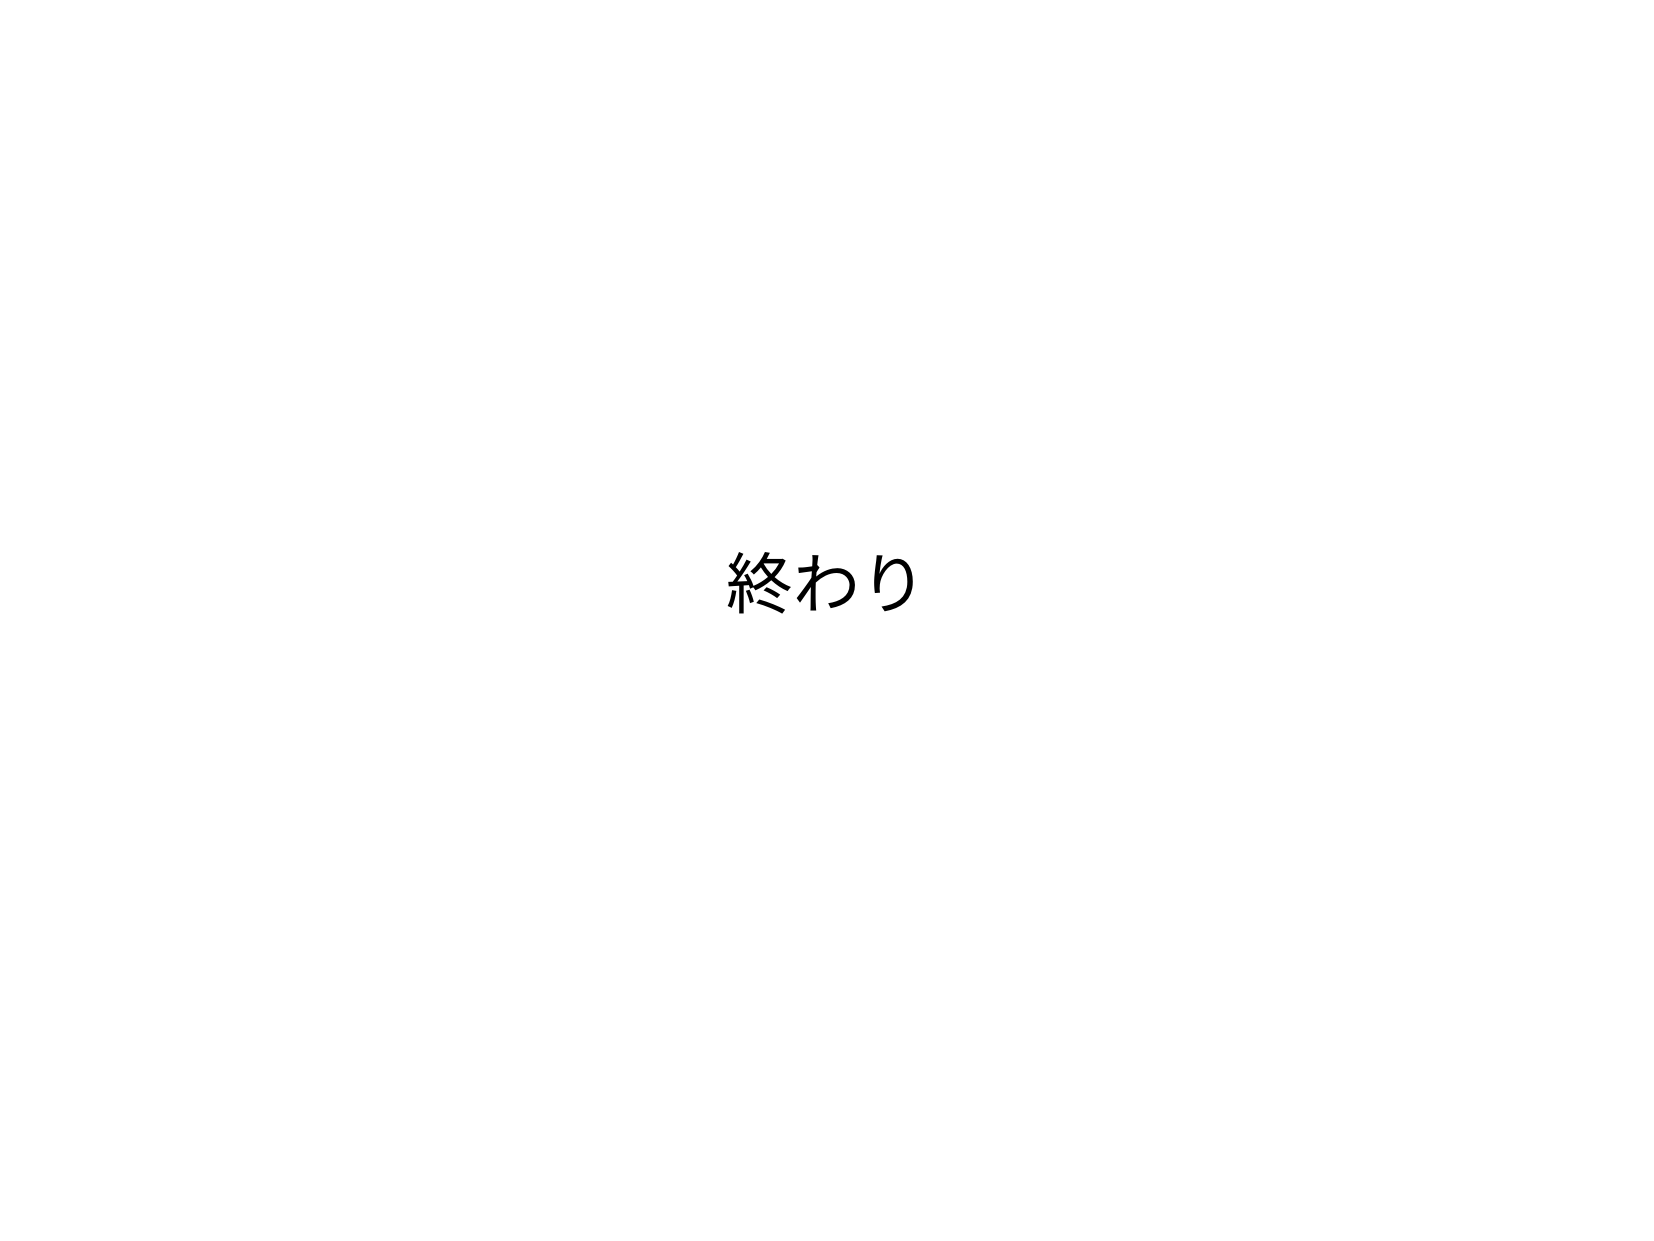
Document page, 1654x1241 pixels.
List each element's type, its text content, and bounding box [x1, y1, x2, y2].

subtitle 終わり [82, 56, 1571, 1102]
